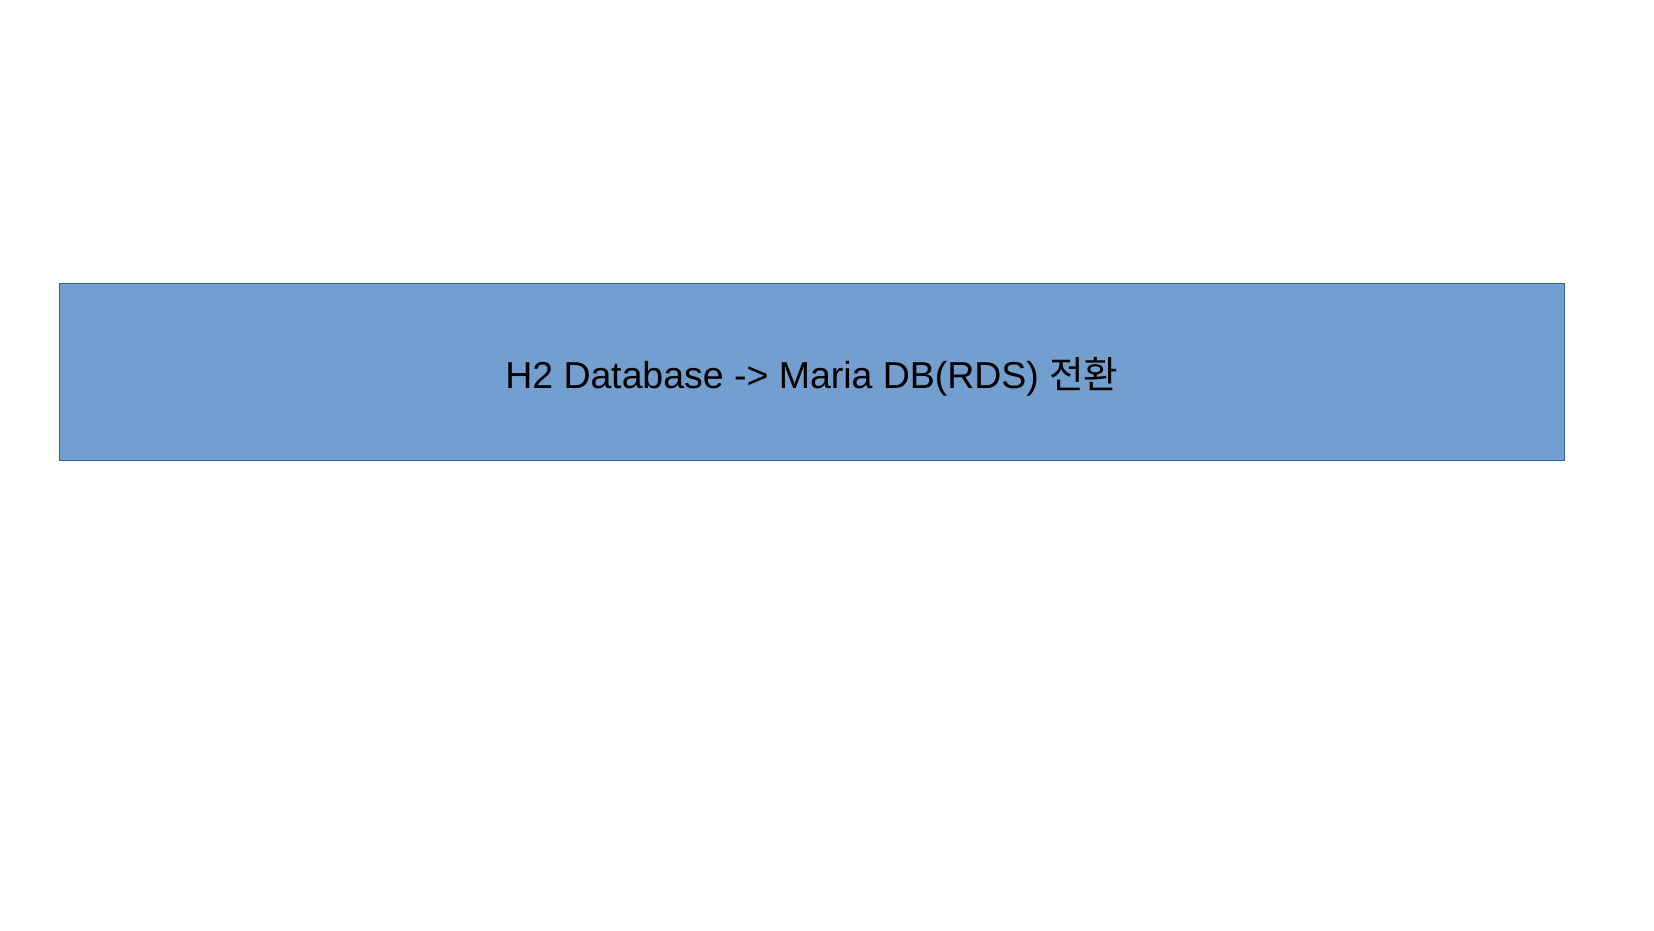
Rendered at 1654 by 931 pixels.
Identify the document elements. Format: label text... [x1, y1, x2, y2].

text_box H2 Database -> Maria DB(RDS) 전환 [59, 283, 1565, 461]
